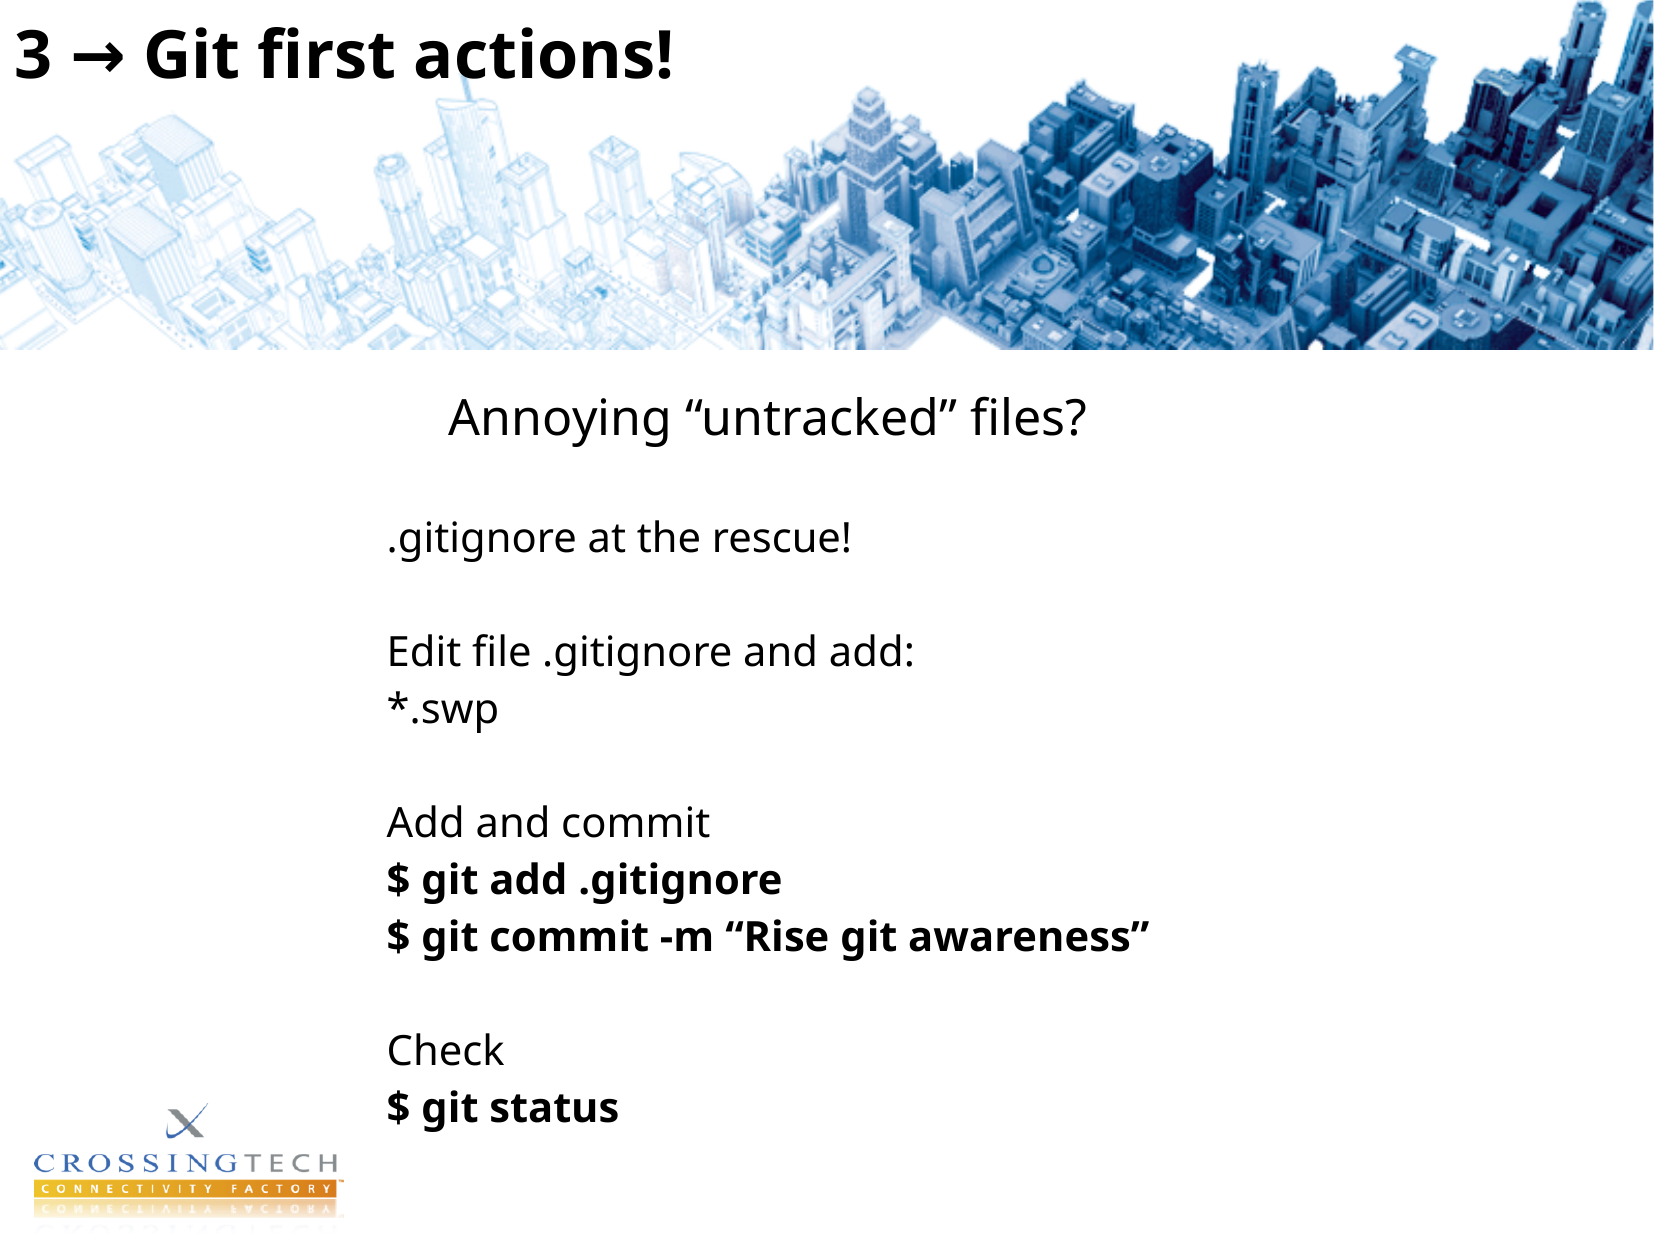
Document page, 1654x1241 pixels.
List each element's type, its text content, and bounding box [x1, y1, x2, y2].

picture [0, 0, 1654, 350]
picture [34, 1103, 344, 1237]
text_box Annoying “untracked” files? .gitignore at the rescue! Edit file .gitignore and add: *.swp Add and commit $ git add .gitignore $ git commit -m “Rise git awareness” Check $ git status [371, 375, 1306, 1030]
text_box 3 → Git first actions! [0, 0, 913, 93]
